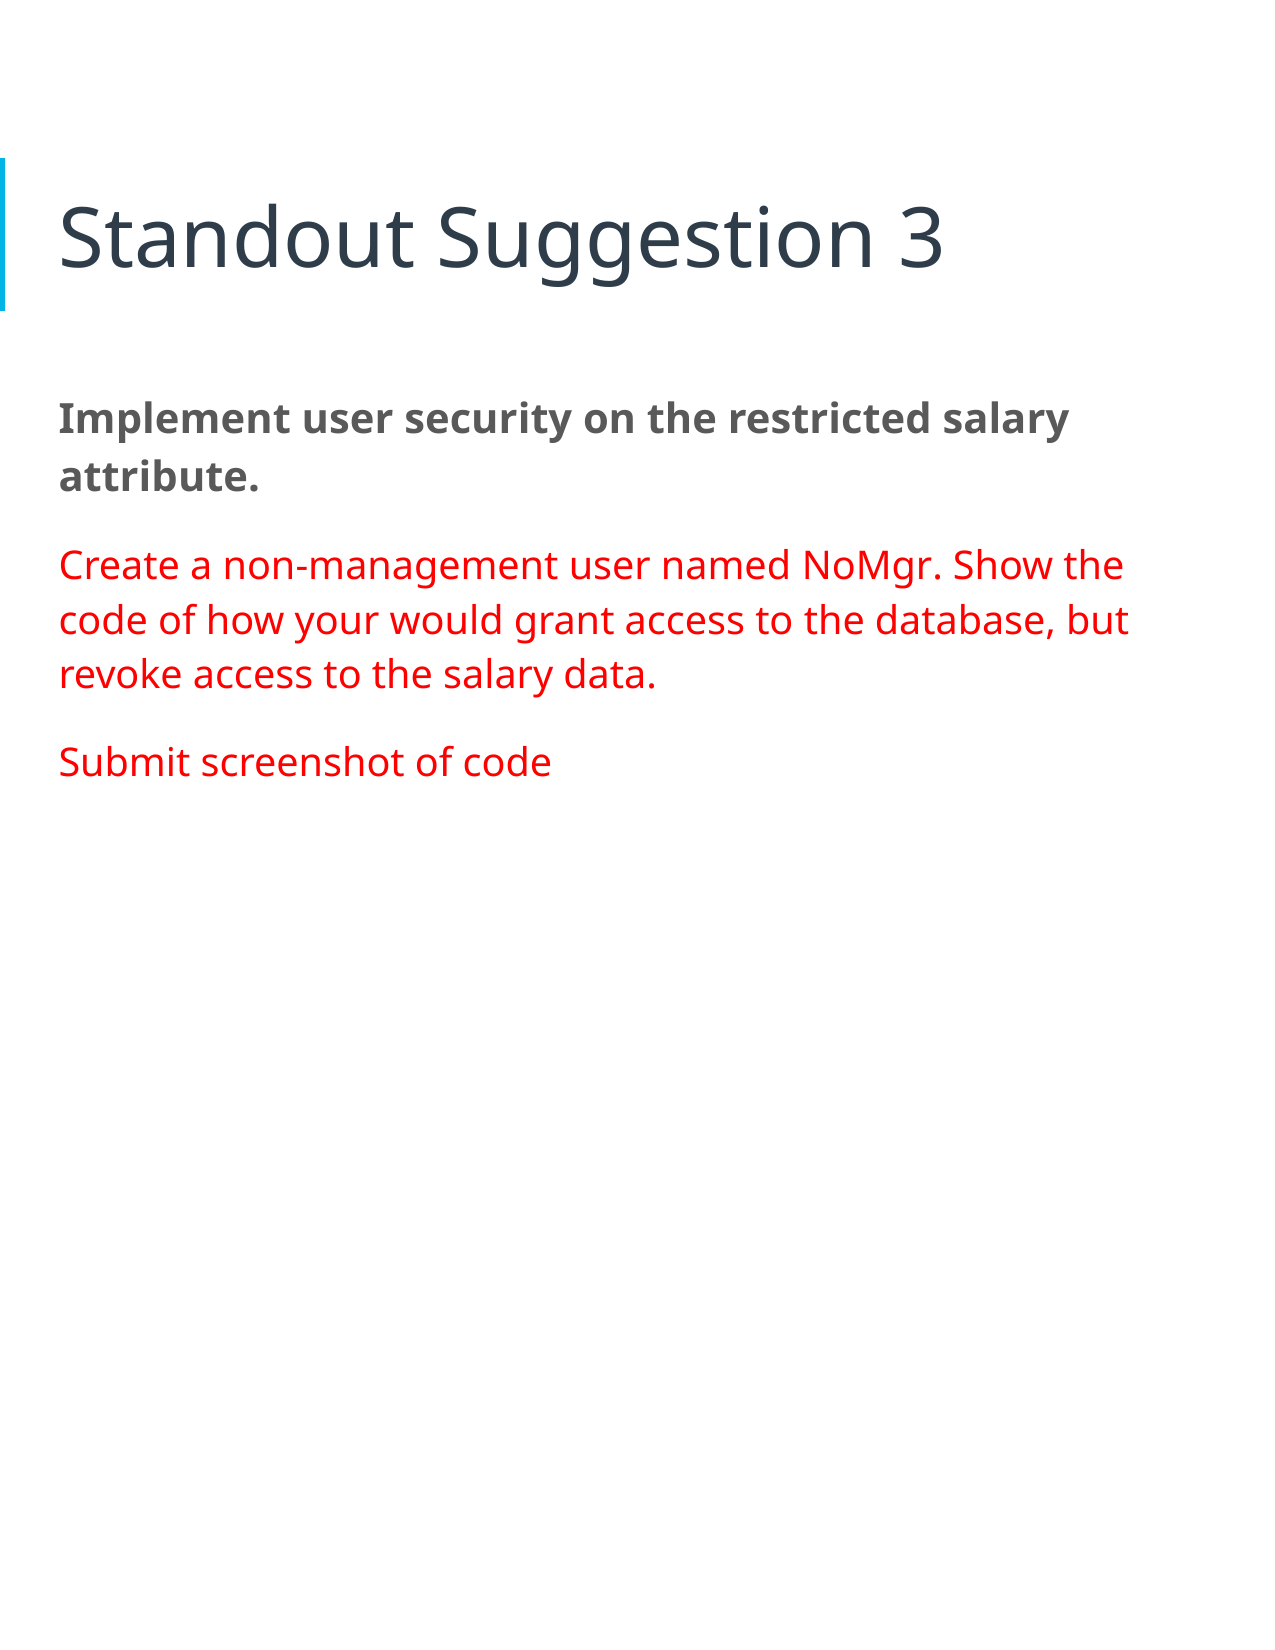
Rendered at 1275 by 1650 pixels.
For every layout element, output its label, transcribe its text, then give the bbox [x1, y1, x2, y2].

title Standout Suggestion 3 [43, 142, 1232, 327]
list Implement user security on the restricted salary attribute. Create a non-management user named NoMgr. Show the code of how your would grant access to the database, but revoke access to the salary data. Submit screenshot of code [43, 369, 1232, 1639]
